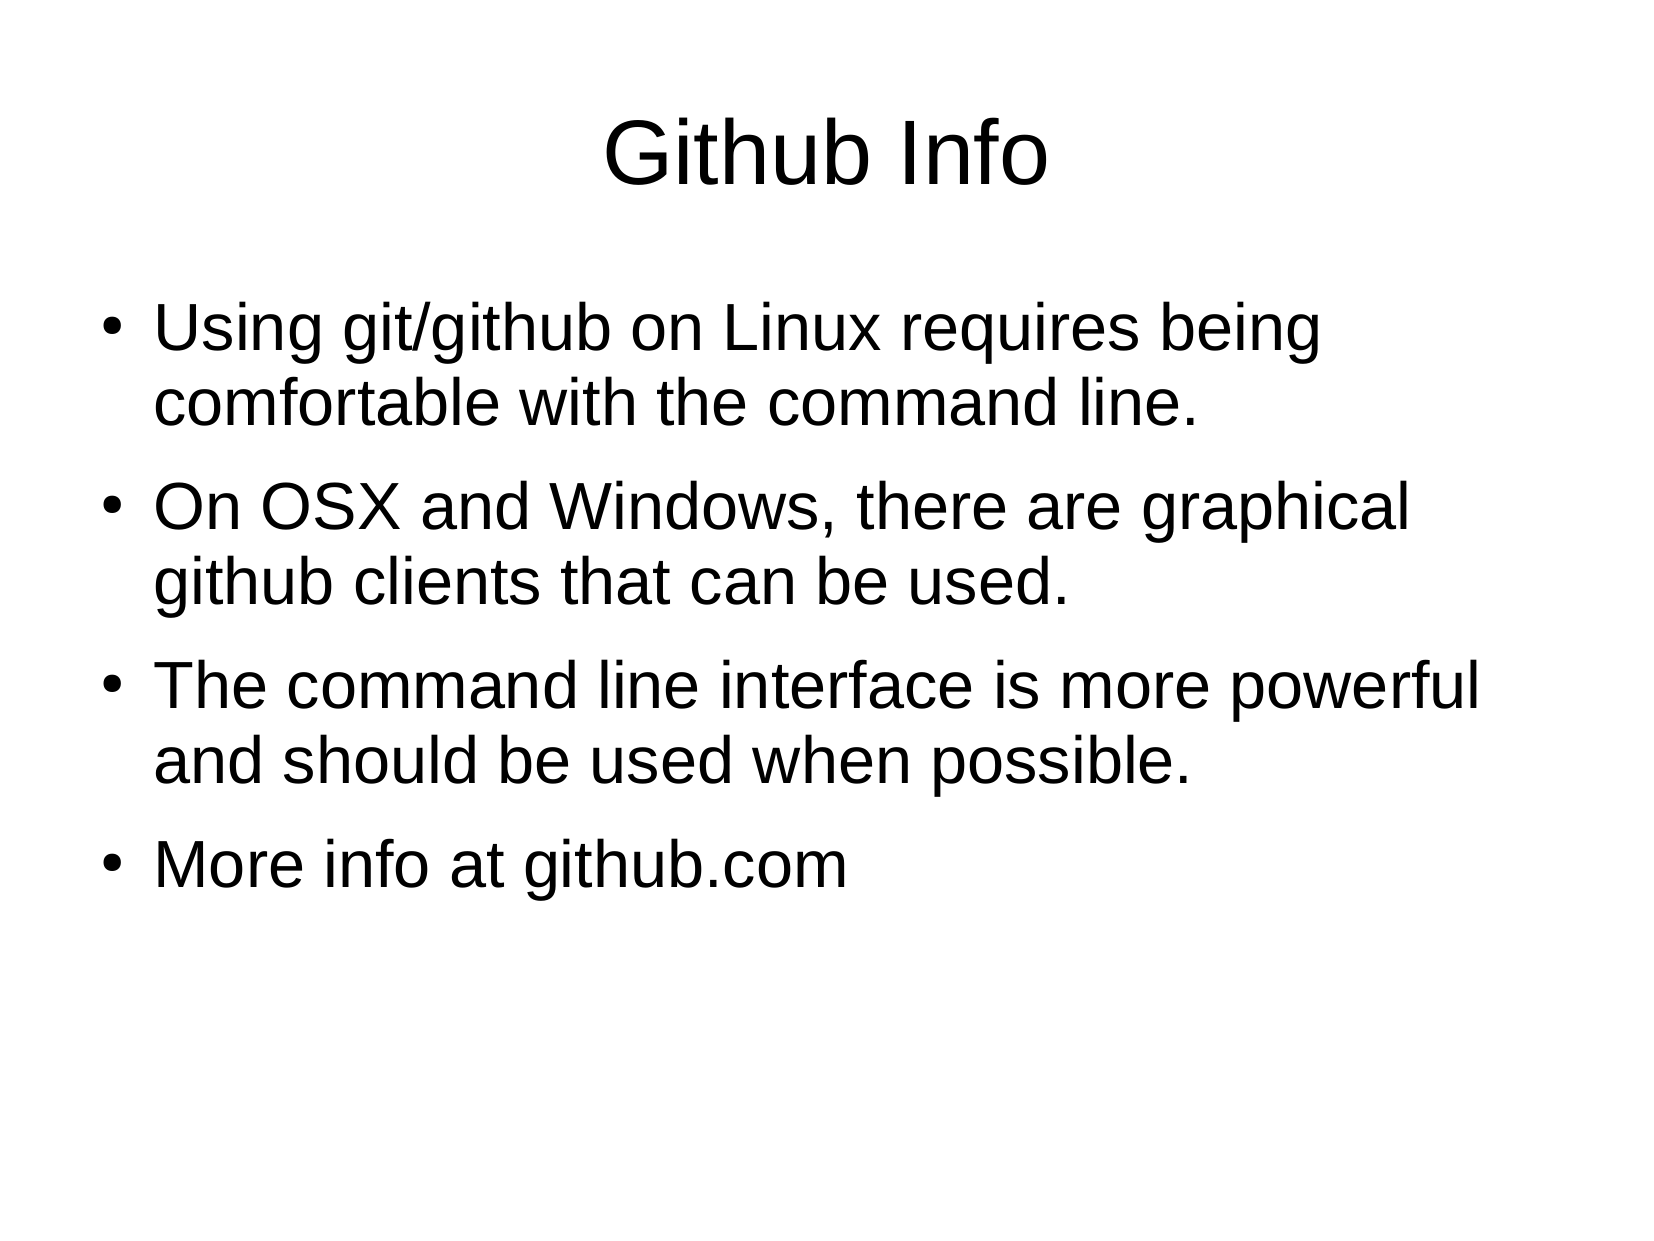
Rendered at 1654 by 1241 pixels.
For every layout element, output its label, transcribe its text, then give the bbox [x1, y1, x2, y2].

title Github Info [82, 49, 1571, 257]
list Using git/github on Linux requires being comfortable with the command line. On OSX and Windows, there are graphical github clients that can be used. The command line interface is more powerful and should be used when possible. More info at github.com [82, 290, 1571, 1010]
